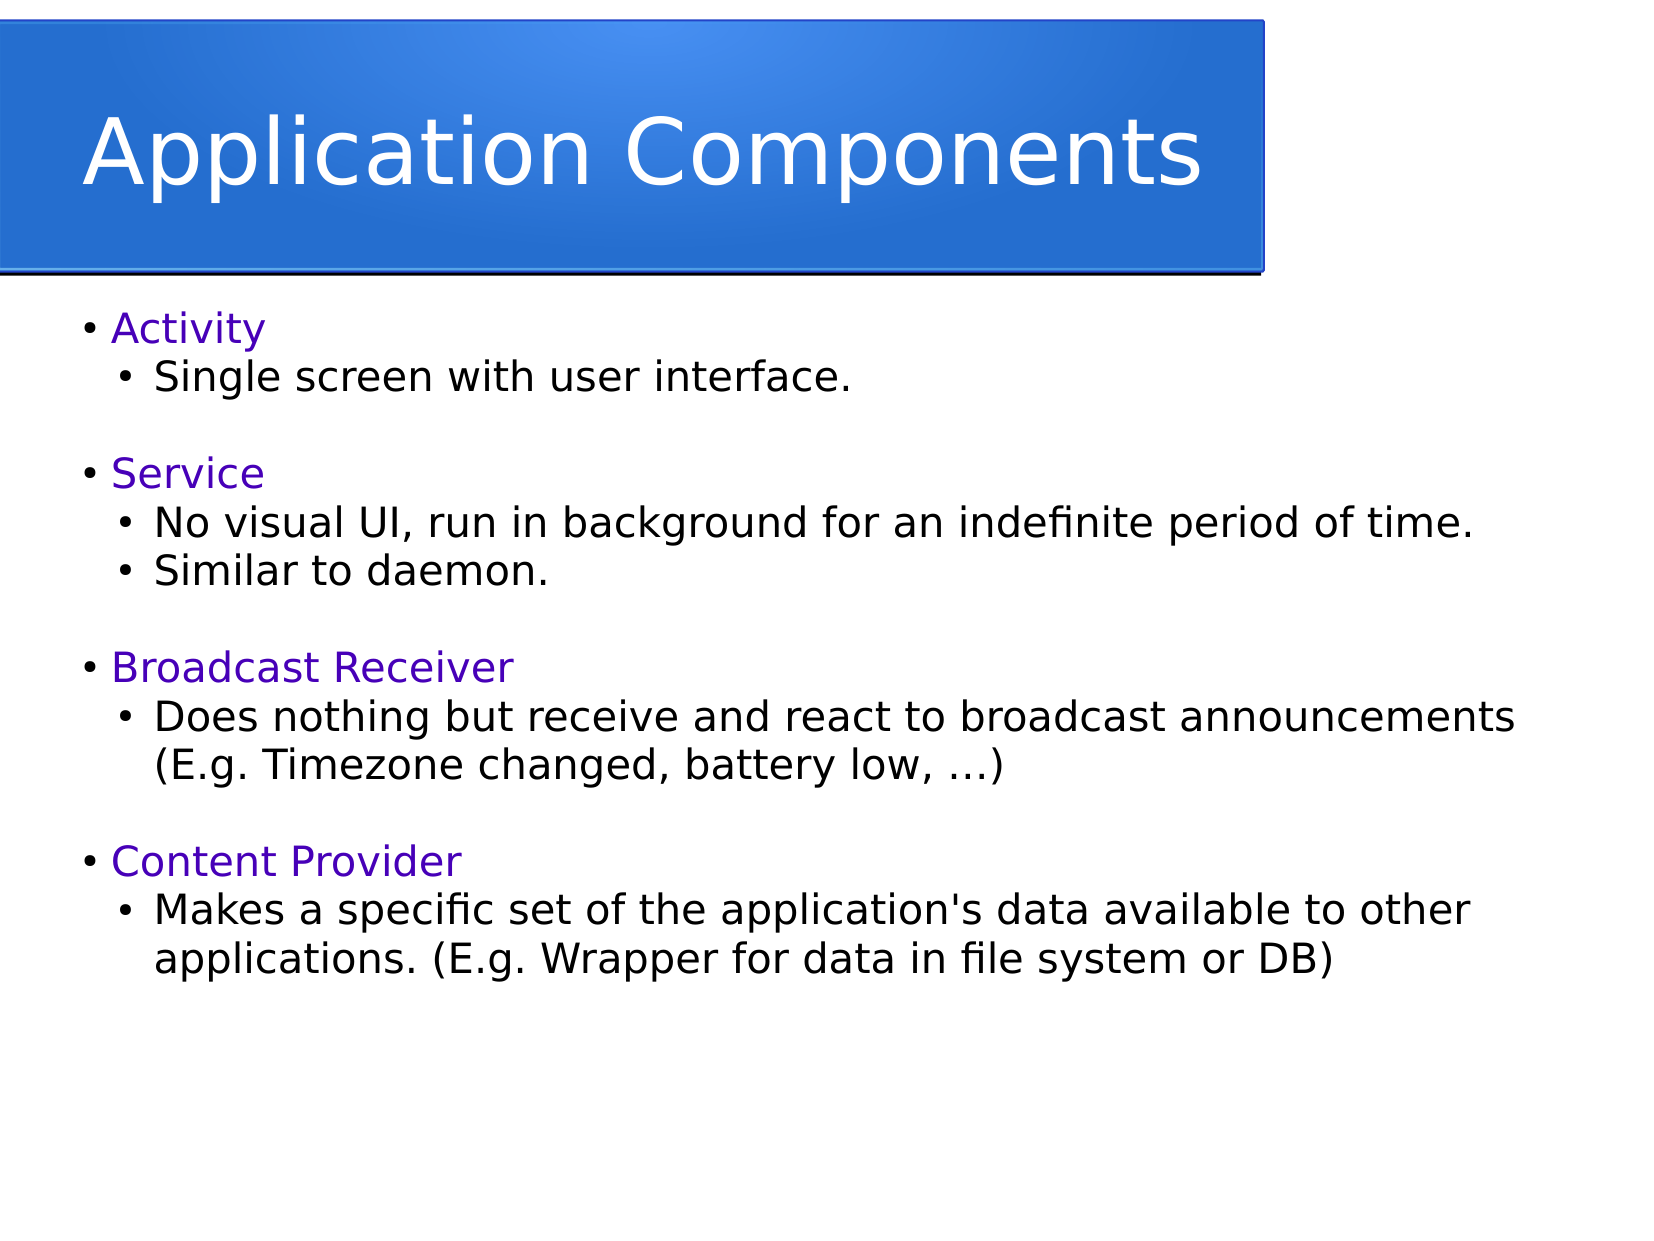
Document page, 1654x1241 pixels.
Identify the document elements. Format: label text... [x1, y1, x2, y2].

title Application Components [82, 49, 1250, 257]
subtitle Activity Single screen with user interface. Service No visual UI, run in background for an indefinite period of time. Similar to daemon. Broadcast Receiver Does nothing but receive and react to broadcast announcements (E.g. Timezone changed, battery low, …) Content Provider Makes a specific set of the application's data available to other applications. (E.g. Wrapper for data in file system or DB) [82, 284, 1538, 1004]
